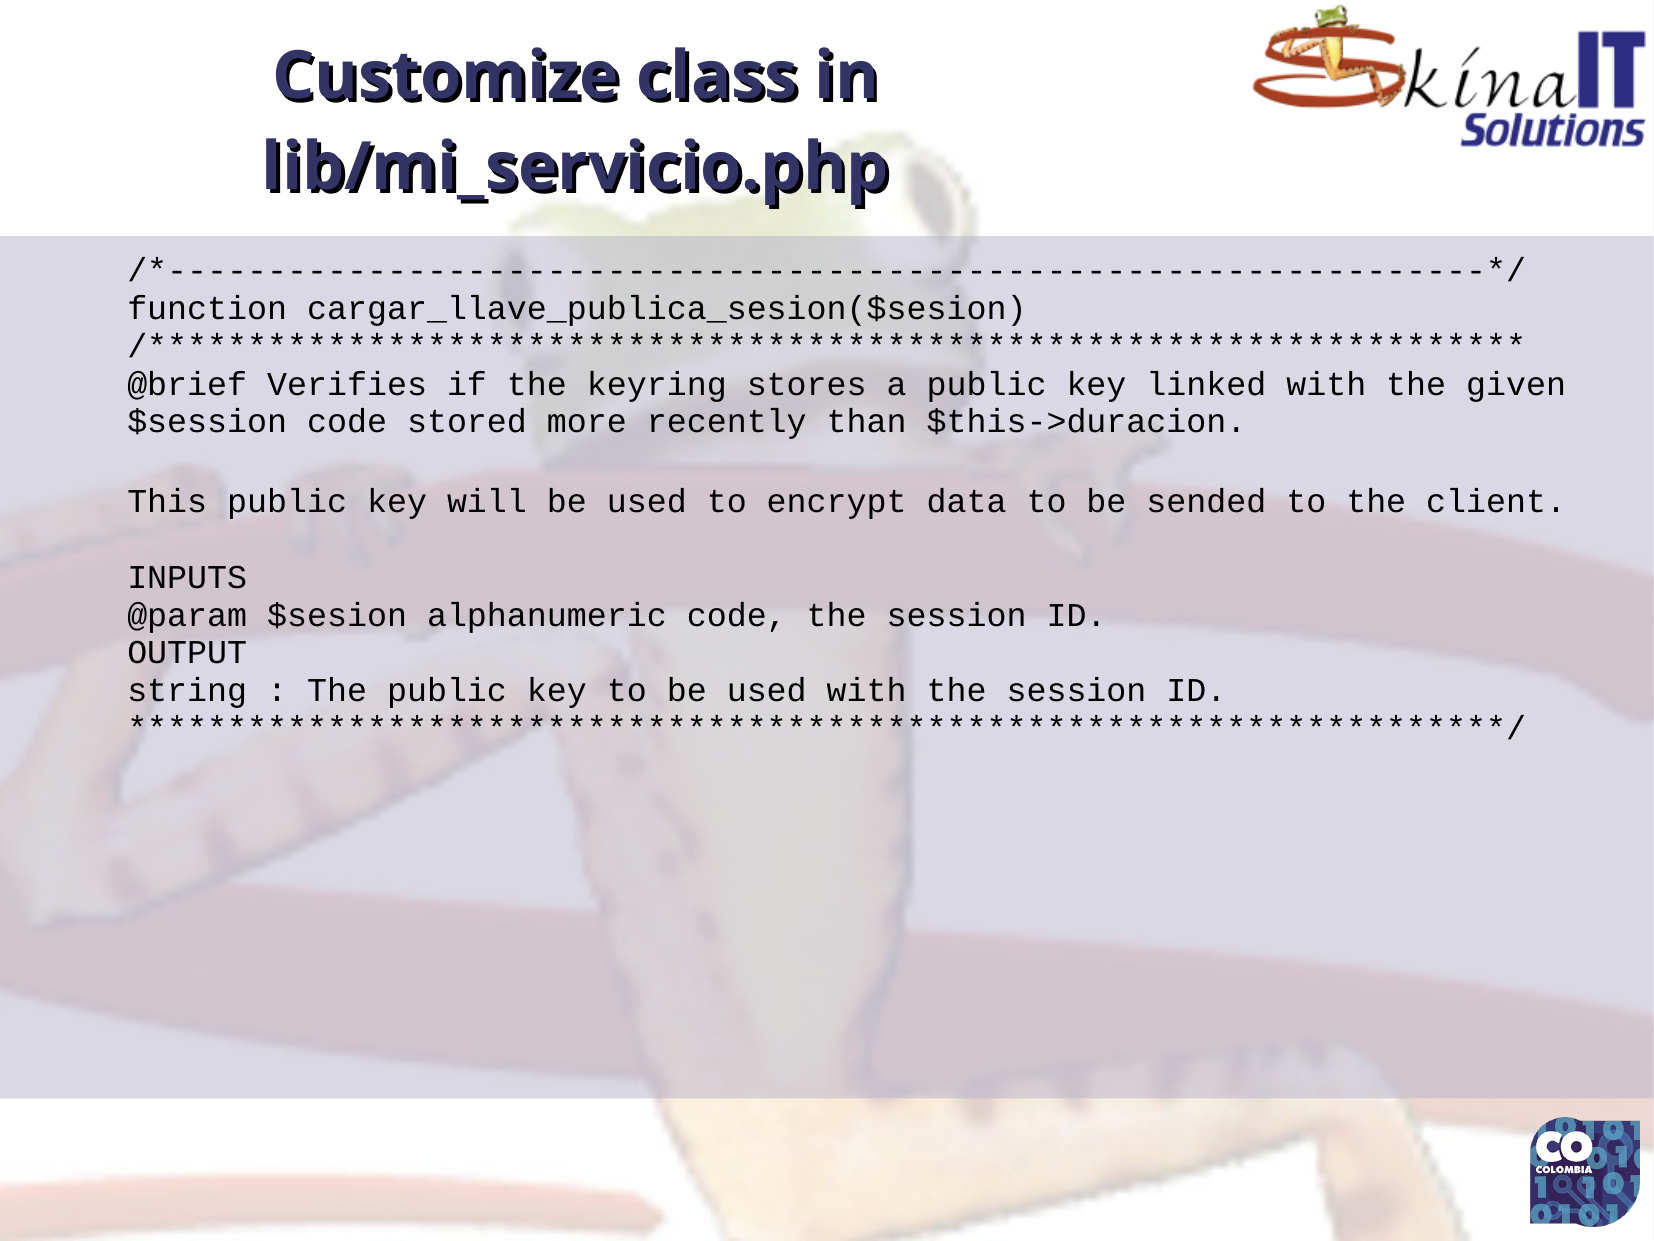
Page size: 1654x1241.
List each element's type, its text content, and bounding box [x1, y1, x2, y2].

title Customize class in lib/mi_servicio.php [0, 0, 1152, 236]
picture [0, 1099, 1654, 1241]
picture [1152, 0, 1654, 236]
list /*------------------------------------------------------------------*/ function cargar_llave_publica_sesion($sesion) /********************************************************************* @brief Verifies if the keyring stores a public key linked with the given $session code stored more recently than $this->duracion. This public key will be used to encrypt data to be sended to the client. INPUTS @param $sesion alphanumeric code, the session ID. OUTPUT string : The public key to be used with the session ID. *********************************************************************/ [0, 236, 1654, 1099]
